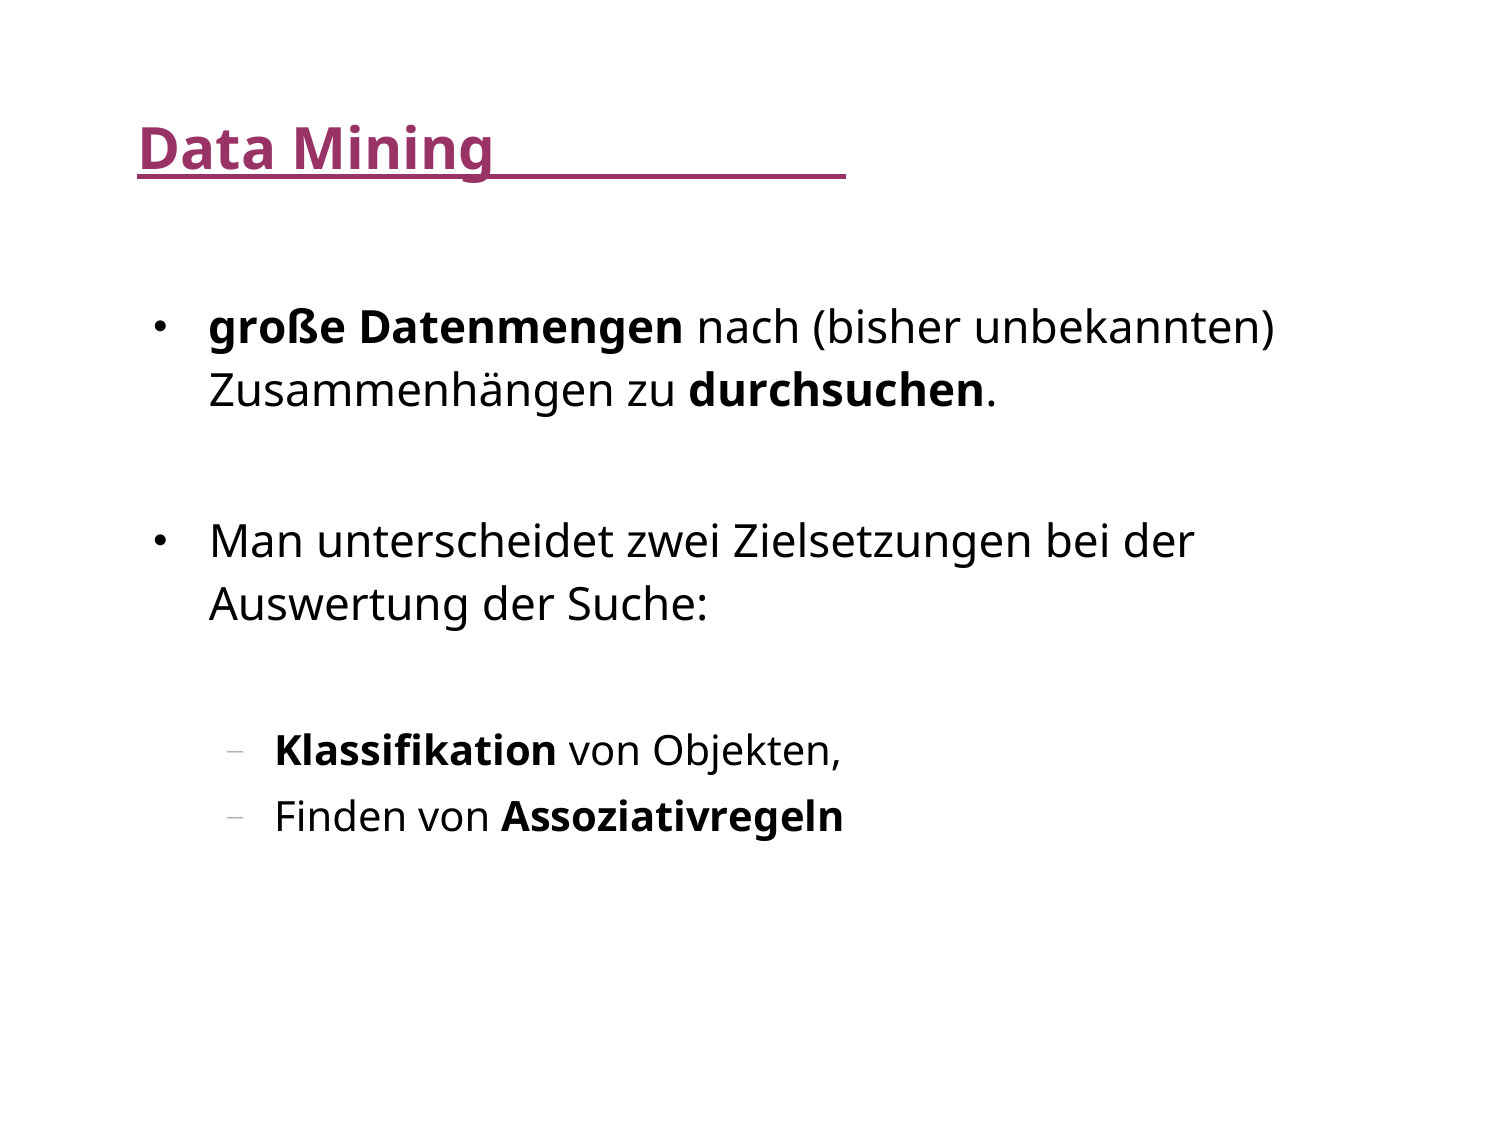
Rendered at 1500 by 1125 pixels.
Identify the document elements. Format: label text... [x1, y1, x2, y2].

list große Datenmengen nach (bisher unbekannten) Zusammenhängen zu durchsuchen. Man unterscheidet zwei Zielsetzungen bei der Auswertung der Suche: Klassifikation von Objekten, Finden von Assoziativregeln [137, 287, 1413, 963]
title Data Mining [137, 111, 1413, 183]
